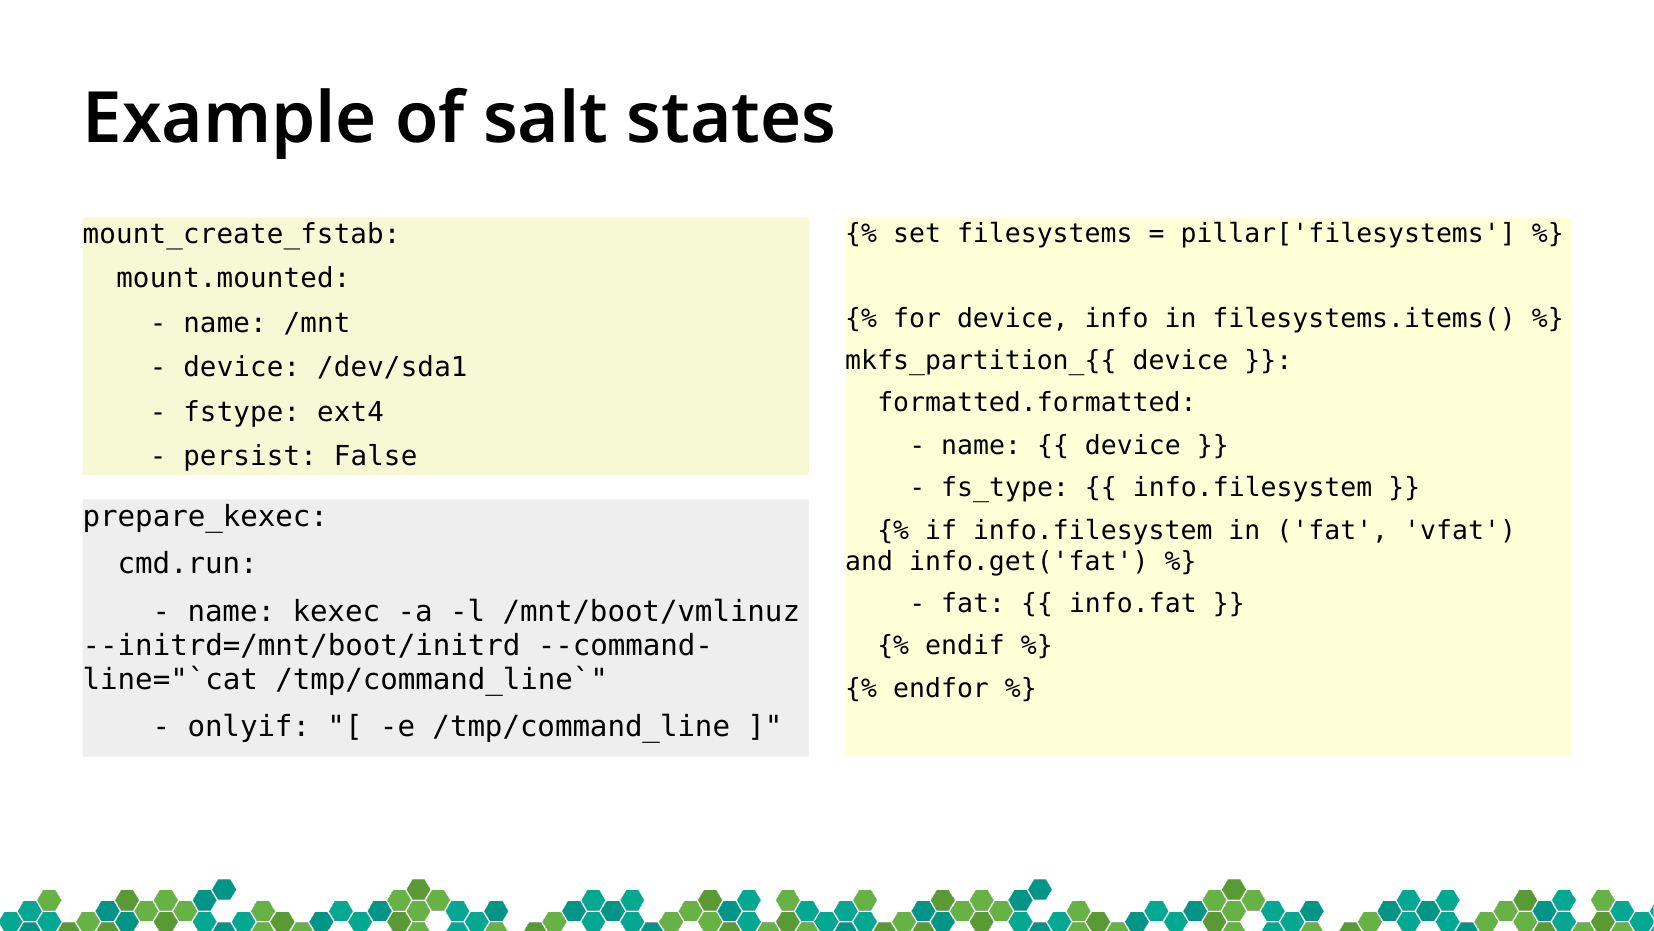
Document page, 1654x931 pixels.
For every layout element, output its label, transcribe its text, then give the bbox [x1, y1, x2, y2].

list {% set filesystems = pillar['filesystems'] %} {% for device, info in filesystems.items() %} mkfs_partition_{{ device }}: formatted.formatted: - name: {{ device }} - fs_type: {{ info.filesystem }} {% if info.filesystem in ('fat', 'vfat') and info.get('fat') %} - fat: {{ info.fat }} {% endif %} {% endfor %} [845, 217, 1572, 756]
title Example of salt states [82, 37, 1571, 193]
picture [0, 871, 1654, 931]
list mount_create_fstab: mount.mounted: - name: /mnt - device: /dev/sda1 - fstype: ext4 - persist: False [82, 217, 809, 475]
list prepare_kexec: cmd.run: - name: kexec -a -l /mnt/boot/vmlinuz --initrd=/mnt/boot/initrd --command-line="`cat /tmp/command_line`" - onlyif: "[ -e /tmp/command_line ]" [82, 499, 809, 757]
